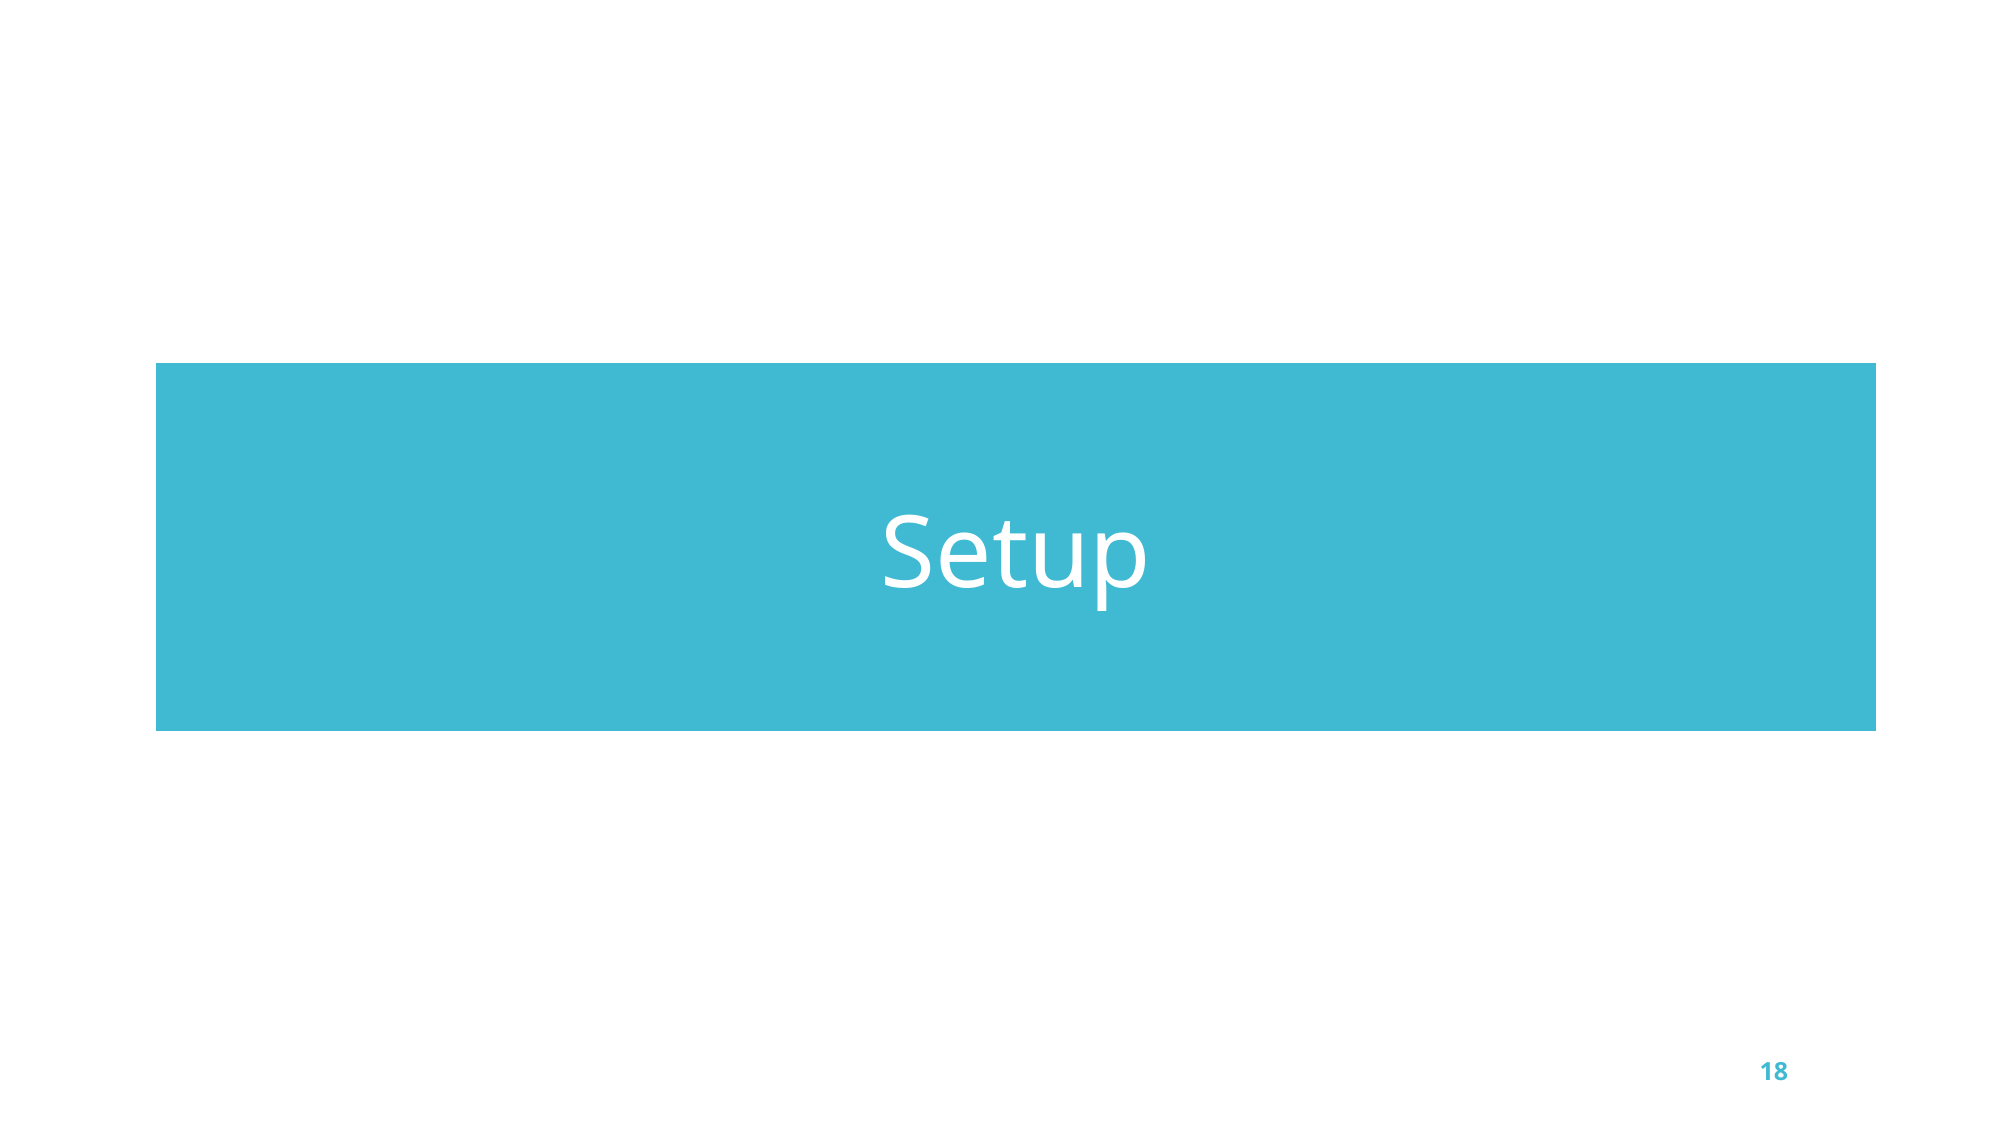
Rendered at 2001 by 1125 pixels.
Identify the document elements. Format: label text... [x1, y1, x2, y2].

text_box [1744, 1042, 1996, 1103]
text_box Setup [156, 363, 1876, 731]
